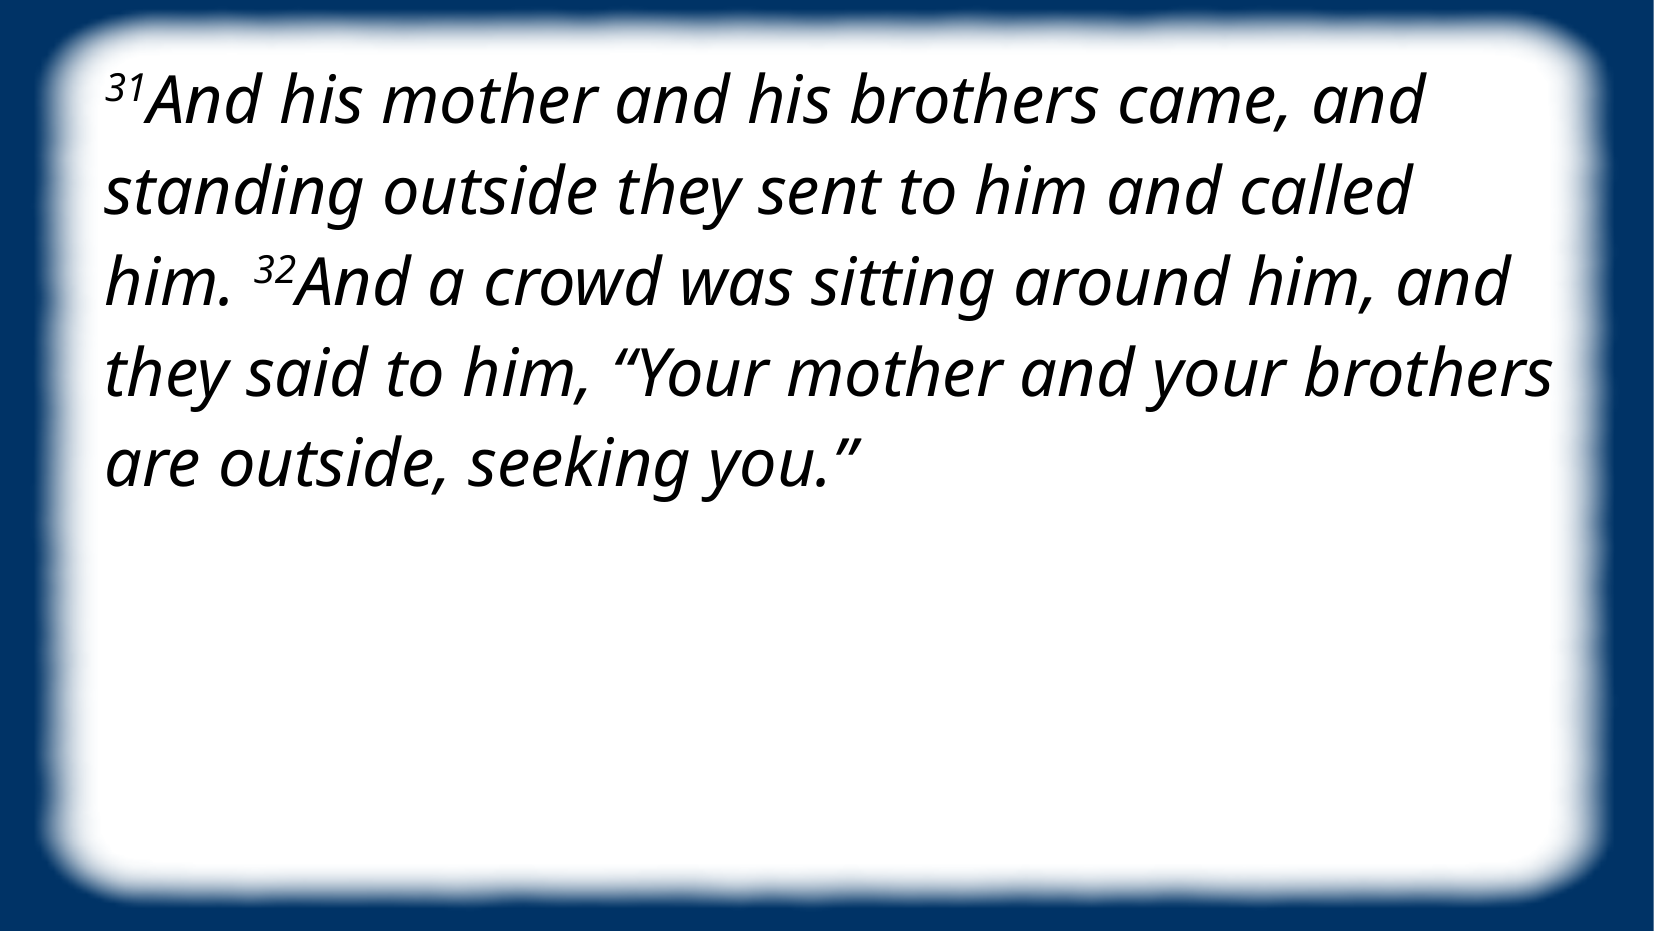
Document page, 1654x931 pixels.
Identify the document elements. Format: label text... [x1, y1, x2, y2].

text_box 31And his mother and his brothers came, and standing outside they sent to him and called him. 32And a crowd was sitting around him, and they said to him, “Your mother and your brothers are outside, seeking you.” [90, 45, 1576, 504]
picture [0, 0, 1654, 931]
